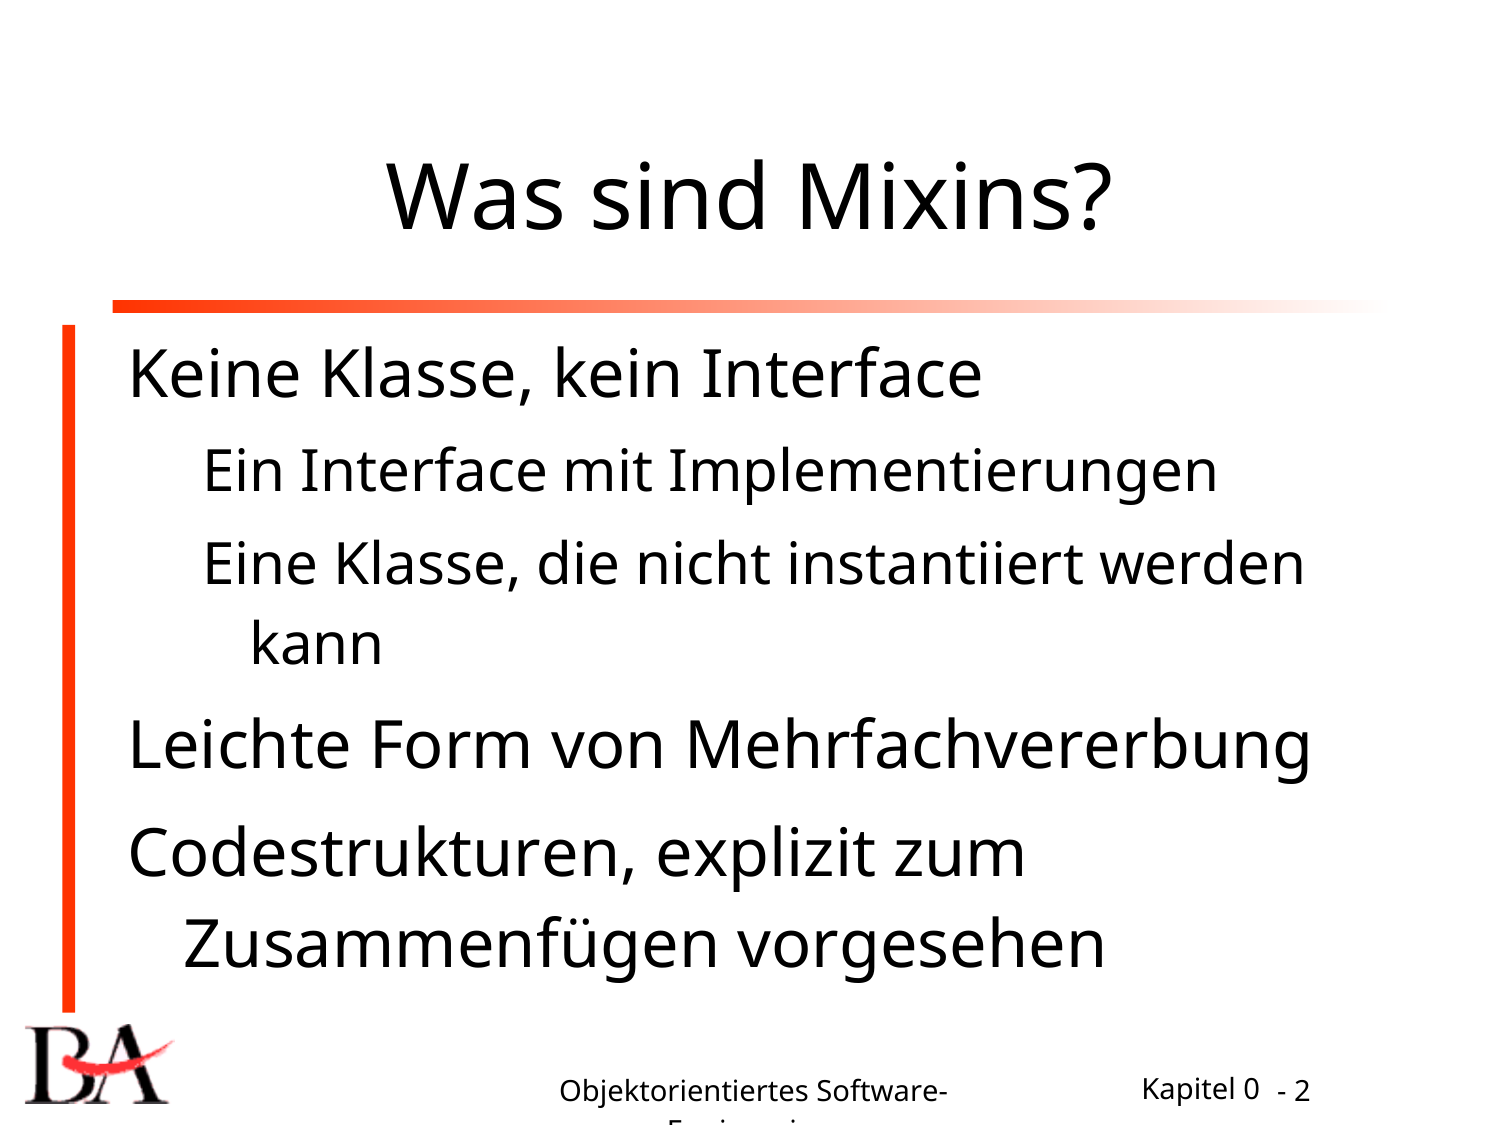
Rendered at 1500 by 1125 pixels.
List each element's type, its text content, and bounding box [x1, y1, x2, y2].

picture [24, 1024, 175, 1104]
title Was sind Mixins? [112, 99, 1388, 288]
list Keine Klasse, kein Interface Ein Interface mit Implementierungen Eine Klasse, die nicht instantiiert werden kann Leichte Form von Mehrfachvererbung Codestrukturen, explizit zum Zusammenfügen vorgesehen [112, 324, 1388, 1051]
